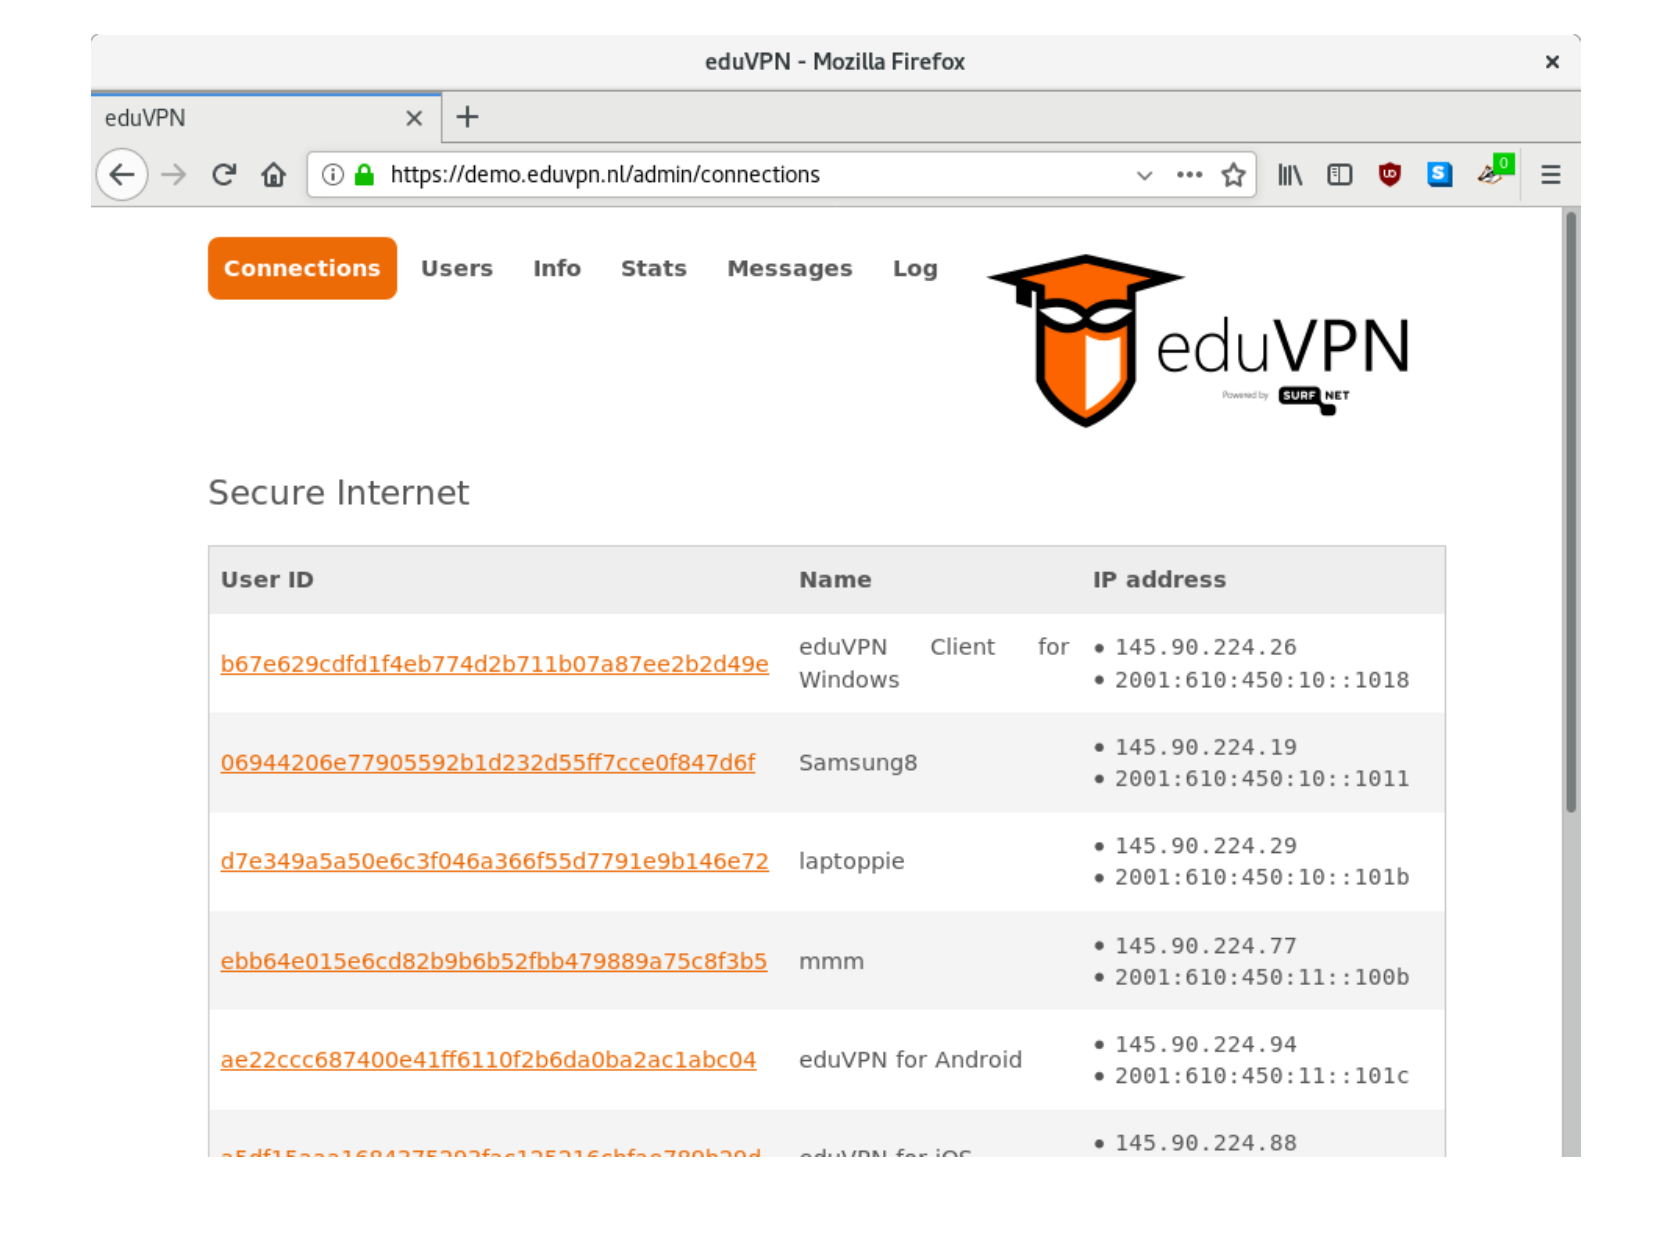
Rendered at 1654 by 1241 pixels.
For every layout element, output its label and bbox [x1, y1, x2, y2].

picture [91, 34, 1581, 1157]
